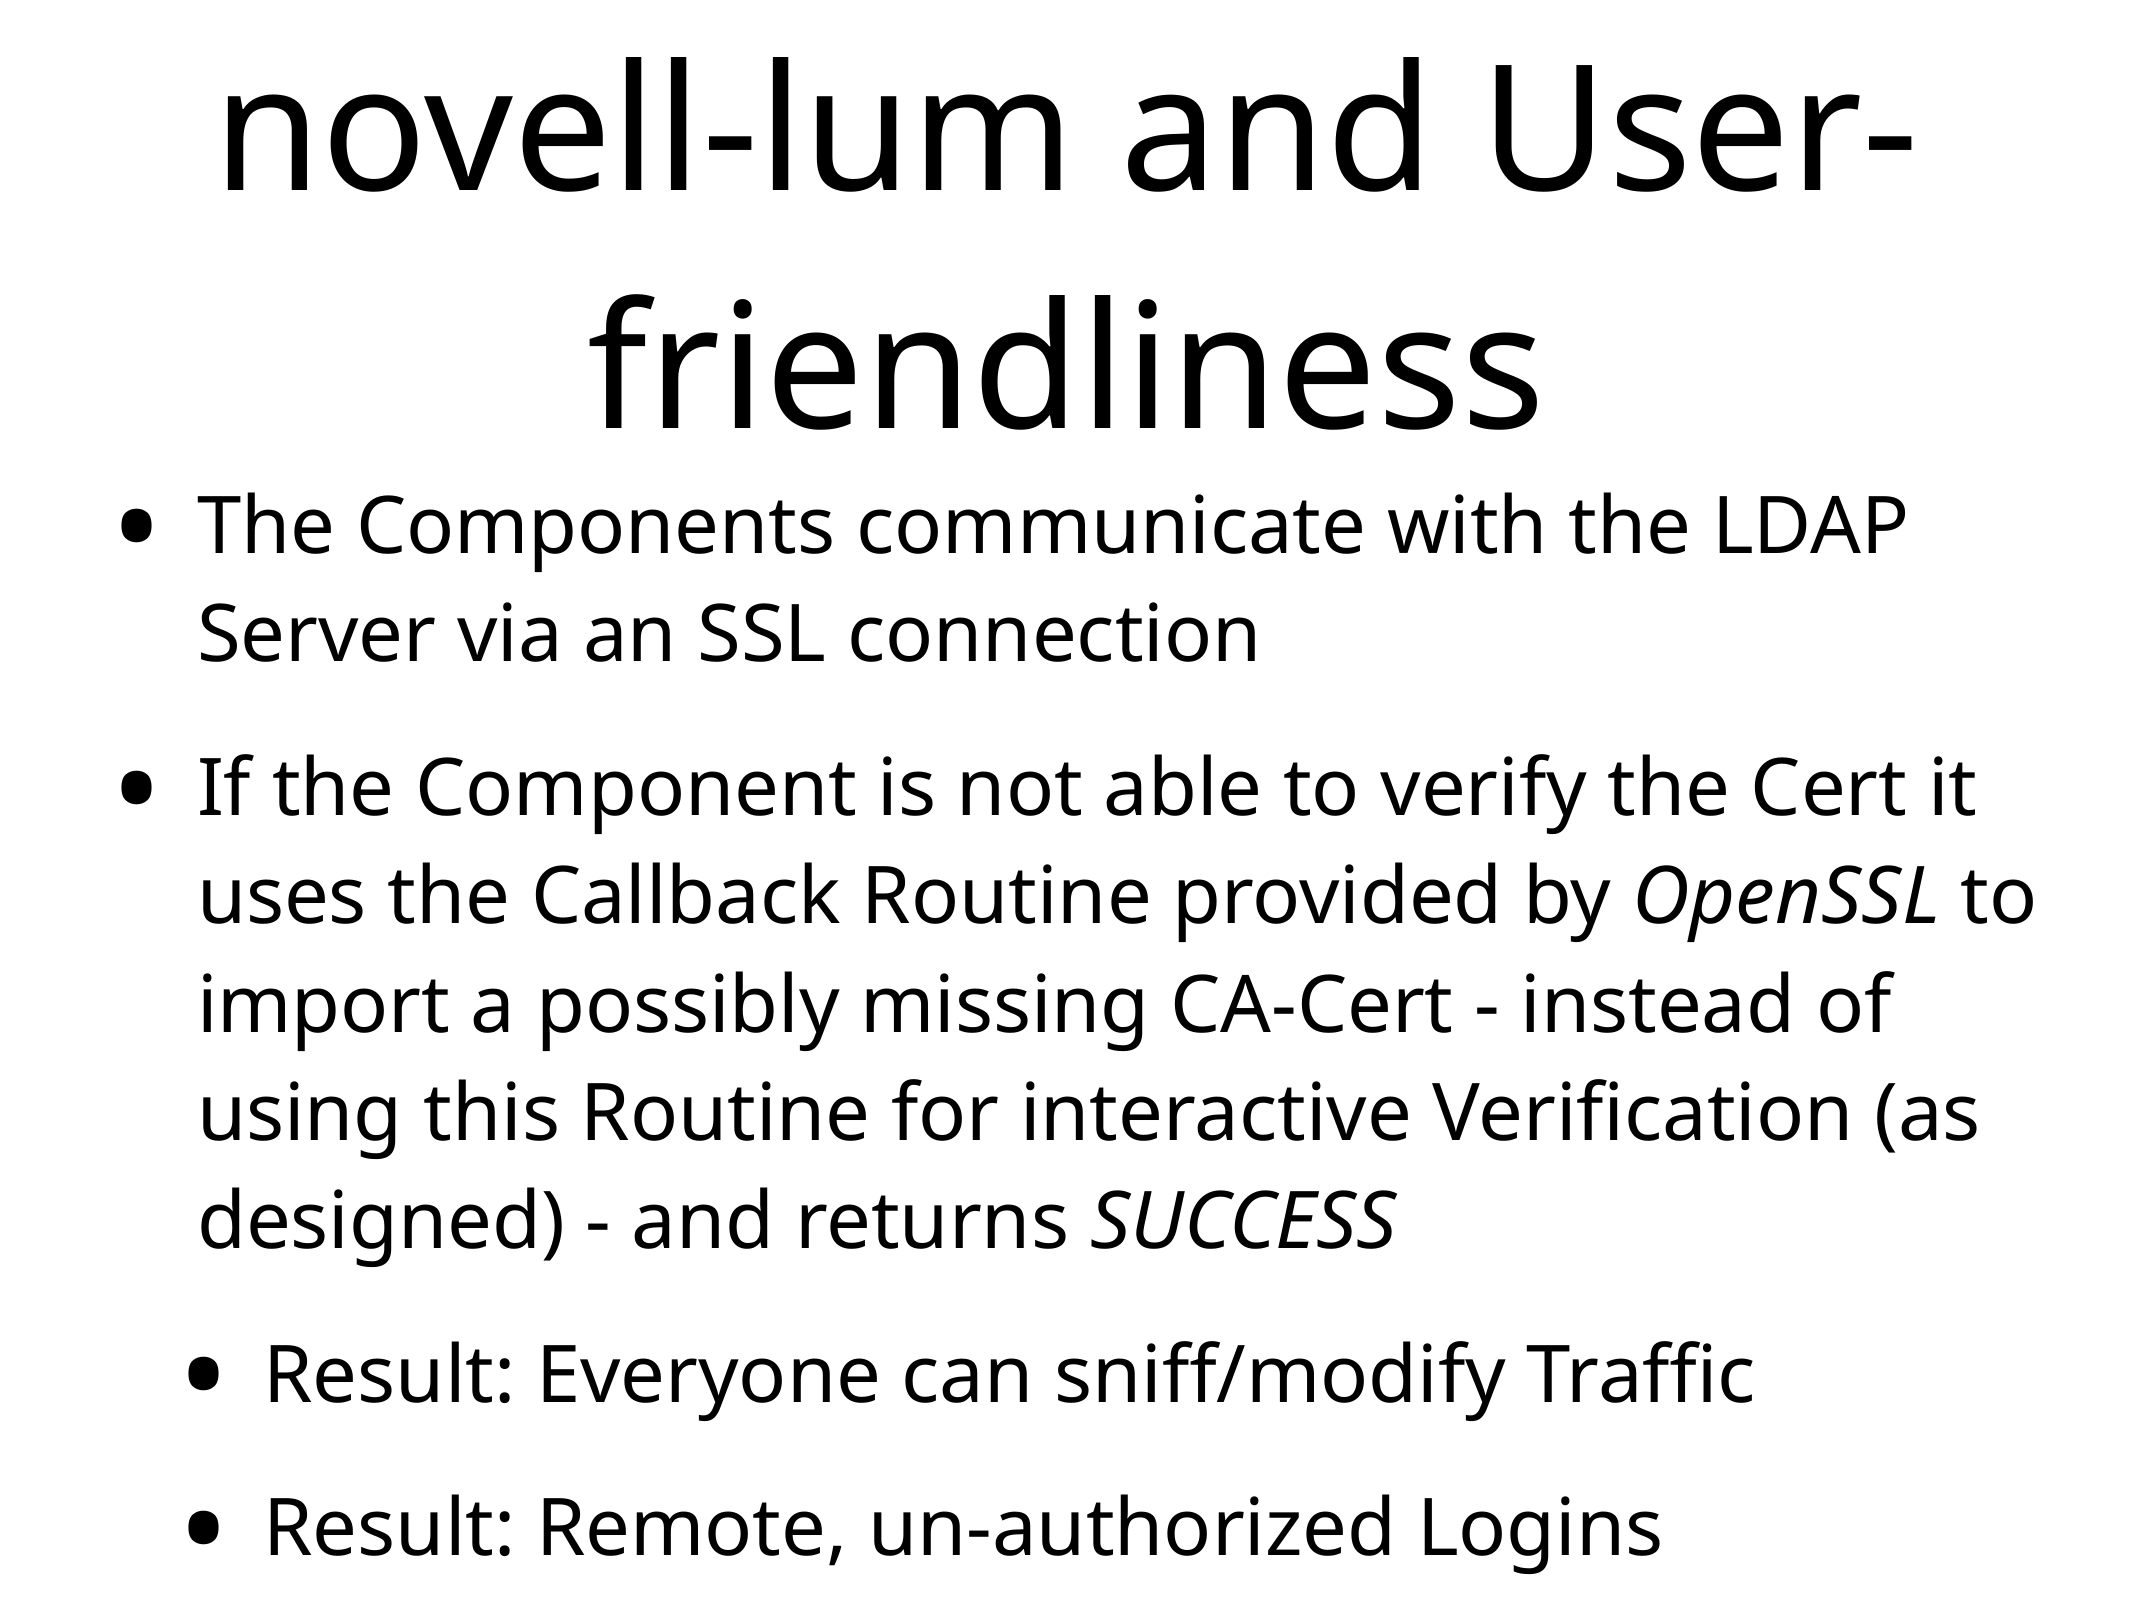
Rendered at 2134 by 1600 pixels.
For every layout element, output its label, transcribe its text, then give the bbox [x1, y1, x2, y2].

list The Components communicate with the LDAP Server via an SSL connection If the Component is not able to verify the Cert it uses the Callback Routine provided by OpenSSL to import a possibly missing CA-Cert - instead of using this Routine for interactive Verification (as designed) - and returns SUCCESS Result: Everyone can sniff/modify Traffic Result: Remote, un-authorized Logins [56, 454, 2078, 1594]
title novell-lum and User-friendliness [208, 31, 1925, 452]
